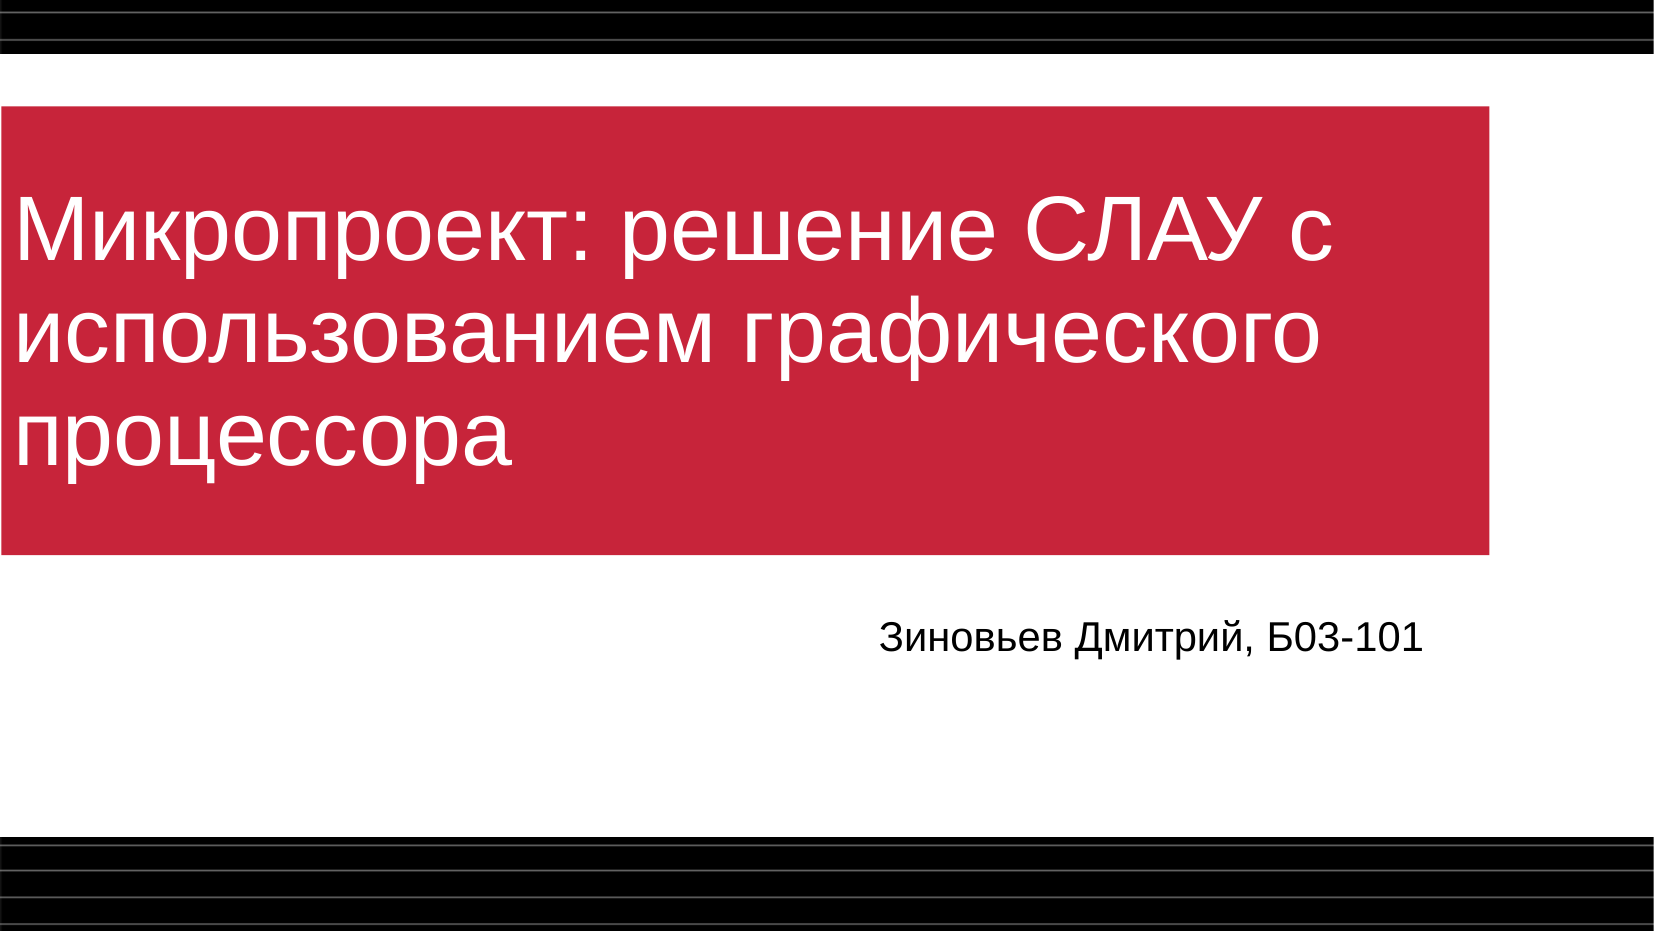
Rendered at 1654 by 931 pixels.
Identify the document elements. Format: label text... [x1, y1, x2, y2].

subtitle Зиновьев Дмитрий, Б03-101 [685, 614, 1619, 827]
picture [0, 837, 1654, 931]
title Микропроект: решение СЛАУ с использованием графического процессора [1, 106, 1490, 556]
picture [0, 0, 1654, 54]
